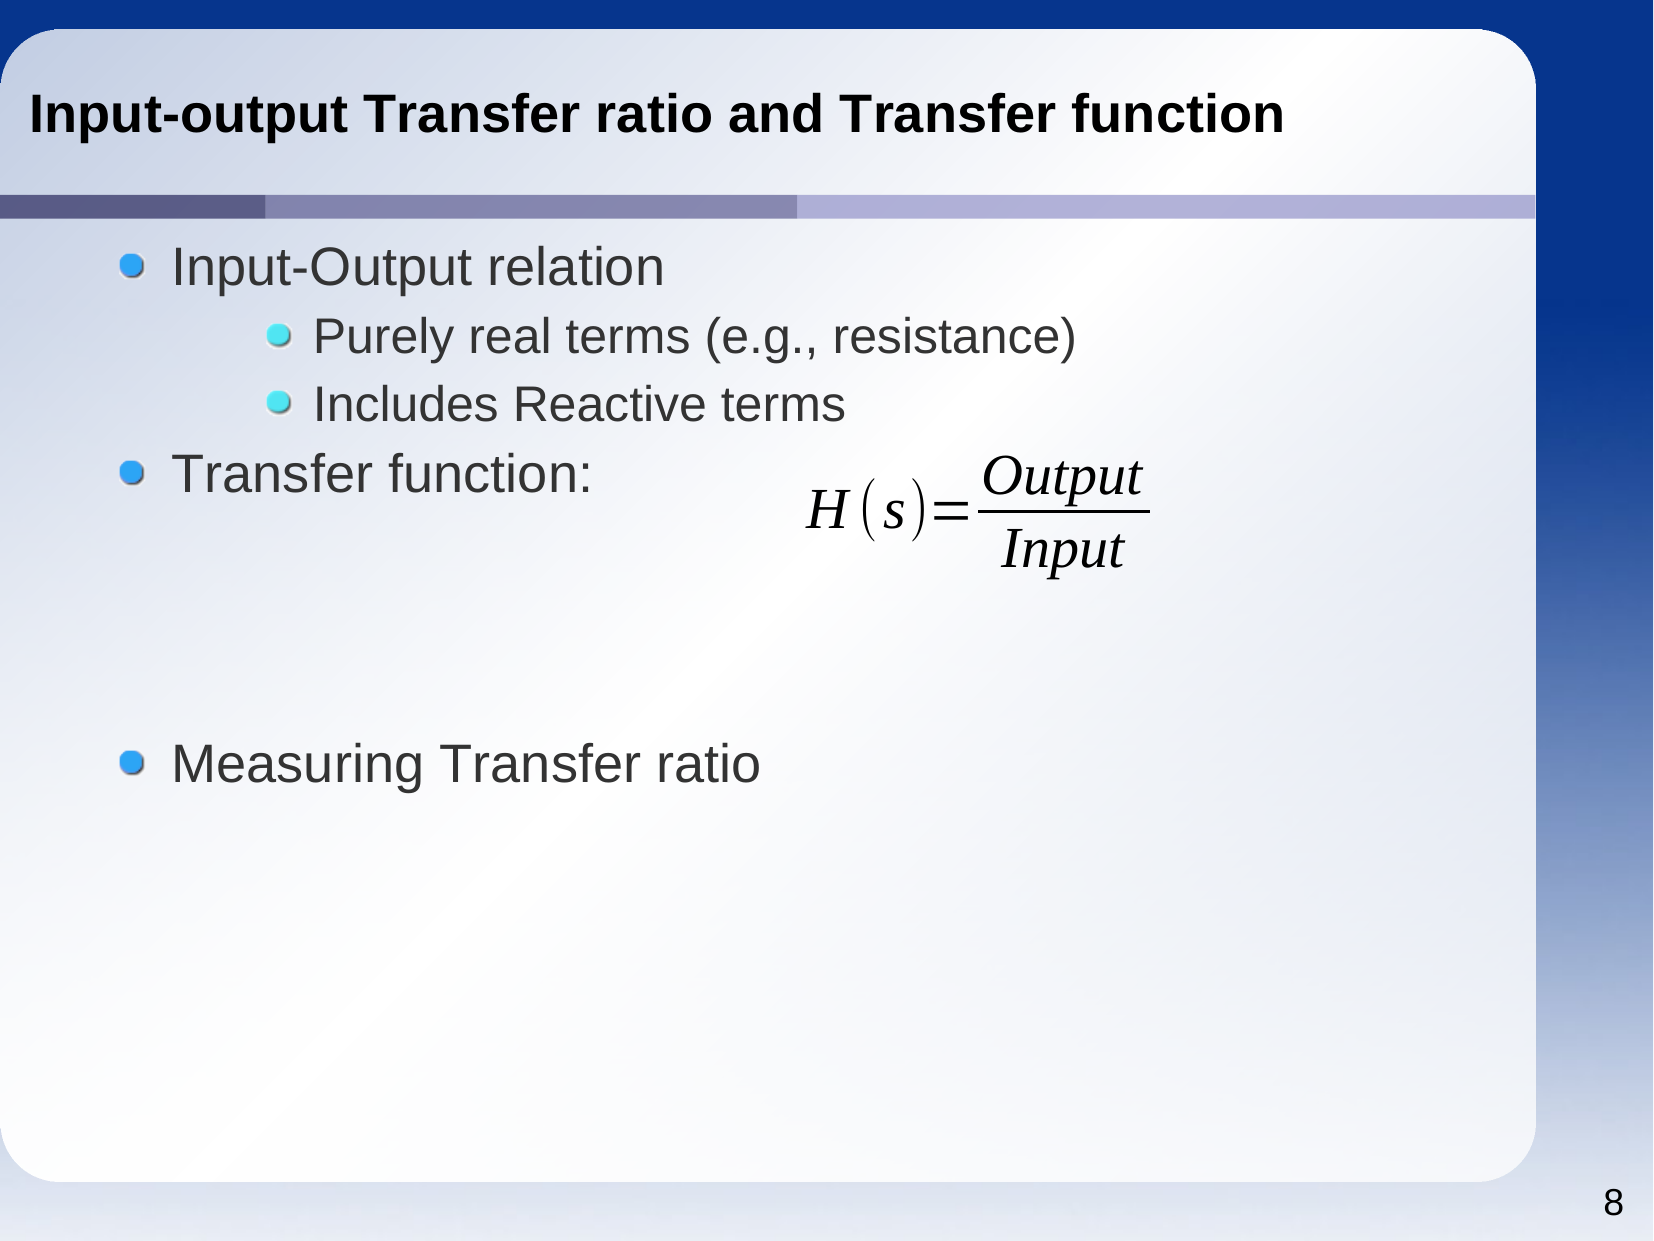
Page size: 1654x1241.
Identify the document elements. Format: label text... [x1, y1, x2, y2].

list Input-Output relation Purely real terms (e.g., resistance) Includes Reactive terms Transfer function: Measuring Transfer ratio [29, 236, 1506, 1152]
title Input-output Transfer ratio and Transfer function [29, 49, 1506, 178]
picture [0, 0, 1654, 1241]
chart [797, 442, 1159, 581]
